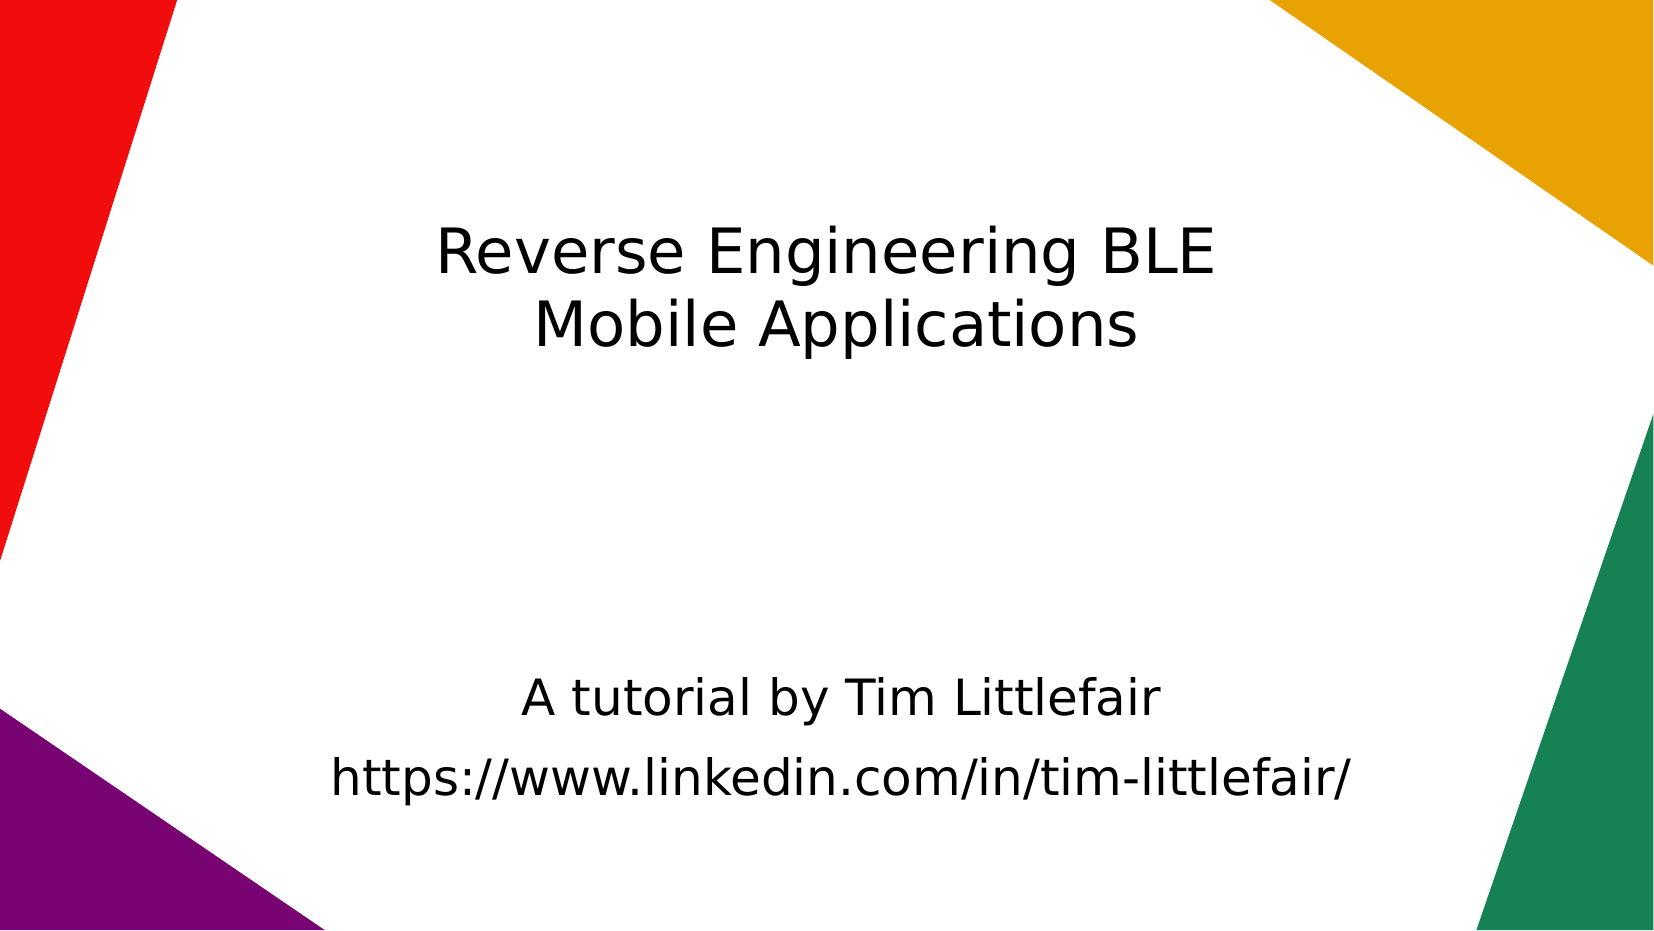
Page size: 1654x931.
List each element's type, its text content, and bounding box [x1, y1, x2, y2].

title Reverse Engineering BLE Mobile Applications [118, 88, 1536, 489]
list A tutorial by Tim Littlefair https://www.linkedin.com/in/tim-littlefair/ [295, 590, 1388, 886]
